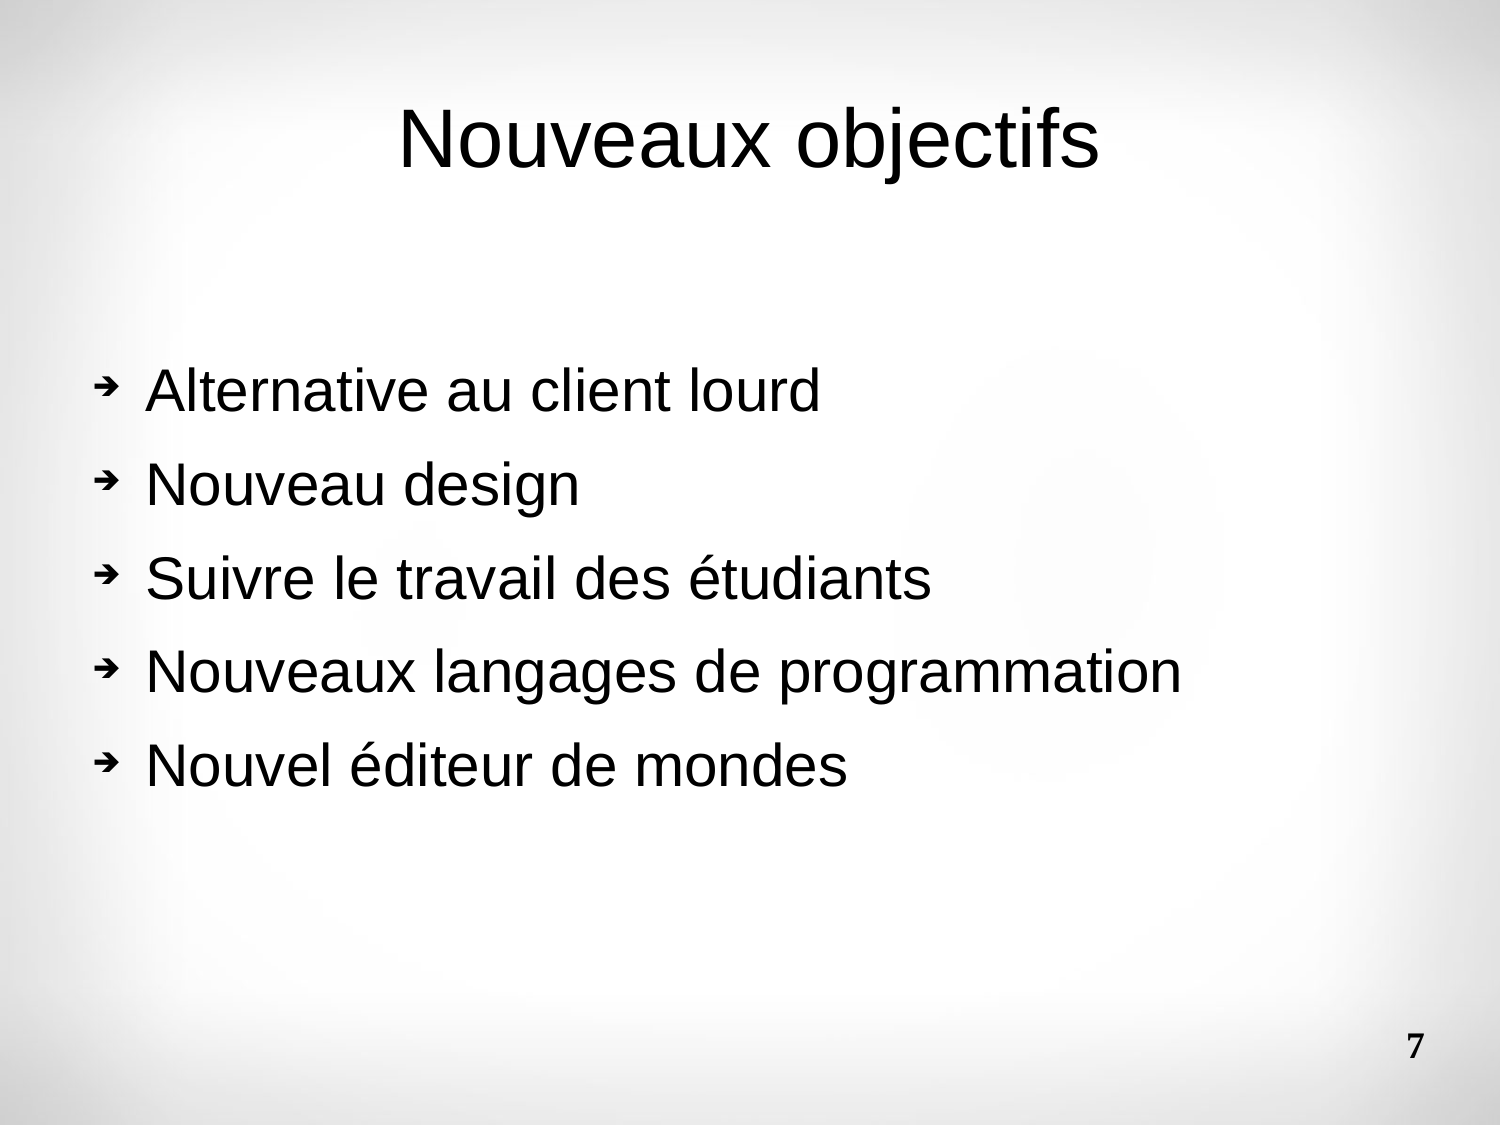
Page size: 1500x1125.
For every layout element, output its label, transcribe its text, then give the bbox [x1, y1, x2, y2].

picture [0, 0, 1500, 1125]
title Nouveaux objectifs [74, 44, 1425, 233]
list Alternative au client lourd Nouveau design Suivre le travail des étudiants Nouveaux langages de programmation Nouvel éditeur de mondes [74, 263, 1425, 916]
